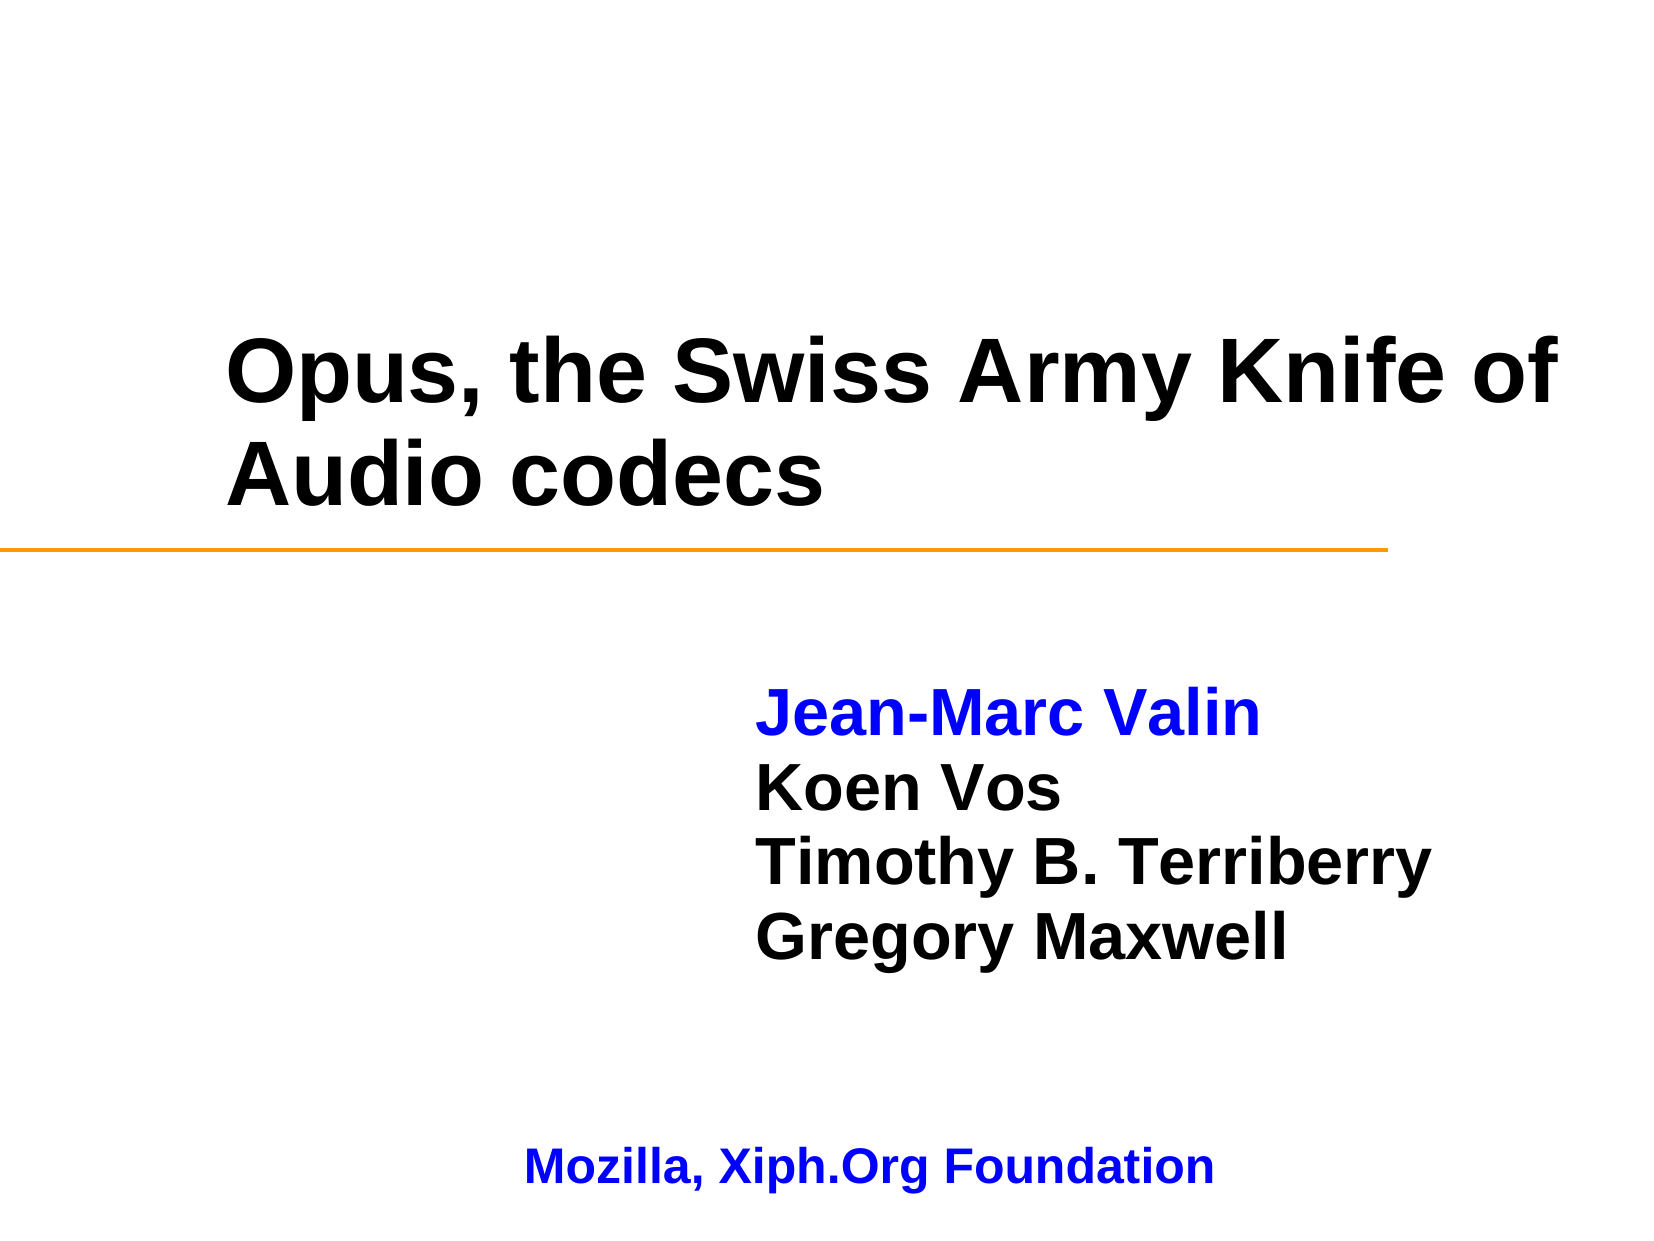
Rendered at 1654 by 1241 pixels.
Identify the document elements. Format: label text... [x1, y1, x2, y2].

subtitle Jean-Marc Valin Koen Vos Timothy B. Terriberry Gregory Maxwell Mozilla, Xiph.Org Foundation [225, 600, 1571, 1199]
title Opus, the Swiss Army Knife of Audio codecs [225, 317, 1576, 526]
